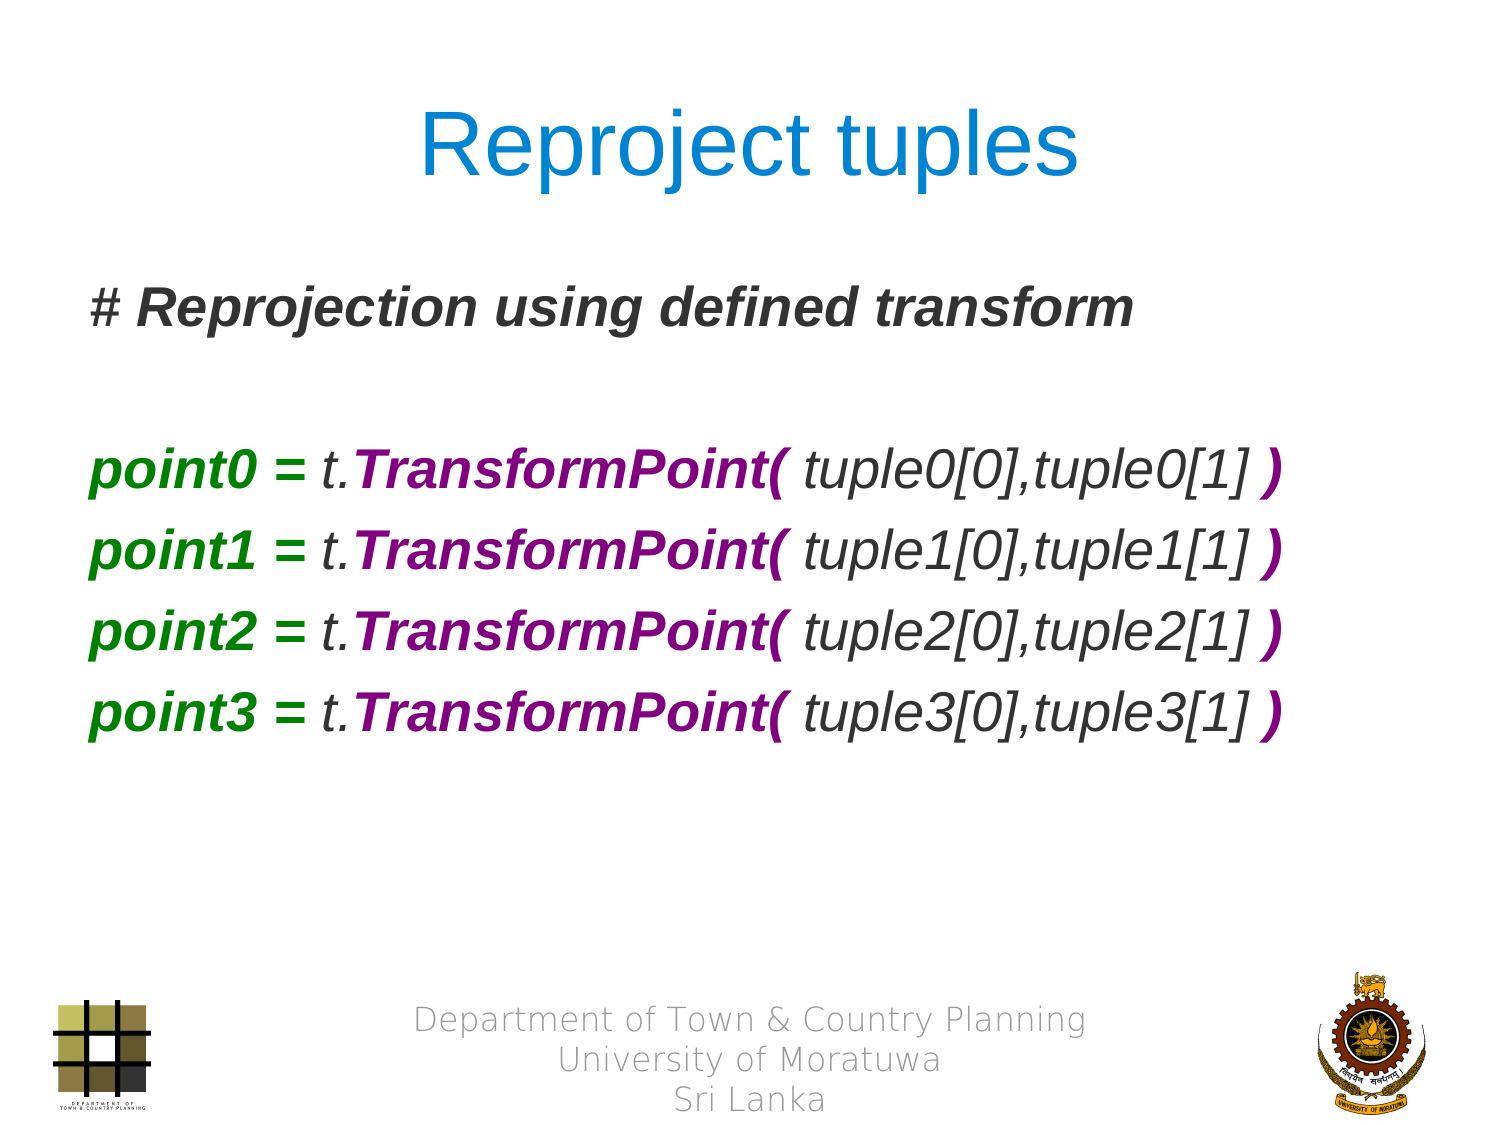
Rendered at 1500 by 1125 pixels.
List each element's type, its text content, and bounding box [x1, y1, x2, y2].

title Reproject tuples [75, 45, 1426, 233]
list # Reprojection using defined transform point0 = t.TransformPoint( tuple0[0],tuple0[1] ) point1 = t.TransformPoint( tuple1[0],tuple1[1] ) point2 = t.TransformPoint( tuple2[0],tuple2[1] ) point3 = t.TransformPoint( tuple3[0],tuple3[1] ) [75, 262, 1426, 916]
picture [1312, 966, 1435, 1125]
picture [53, 1000, 151, 1110]
